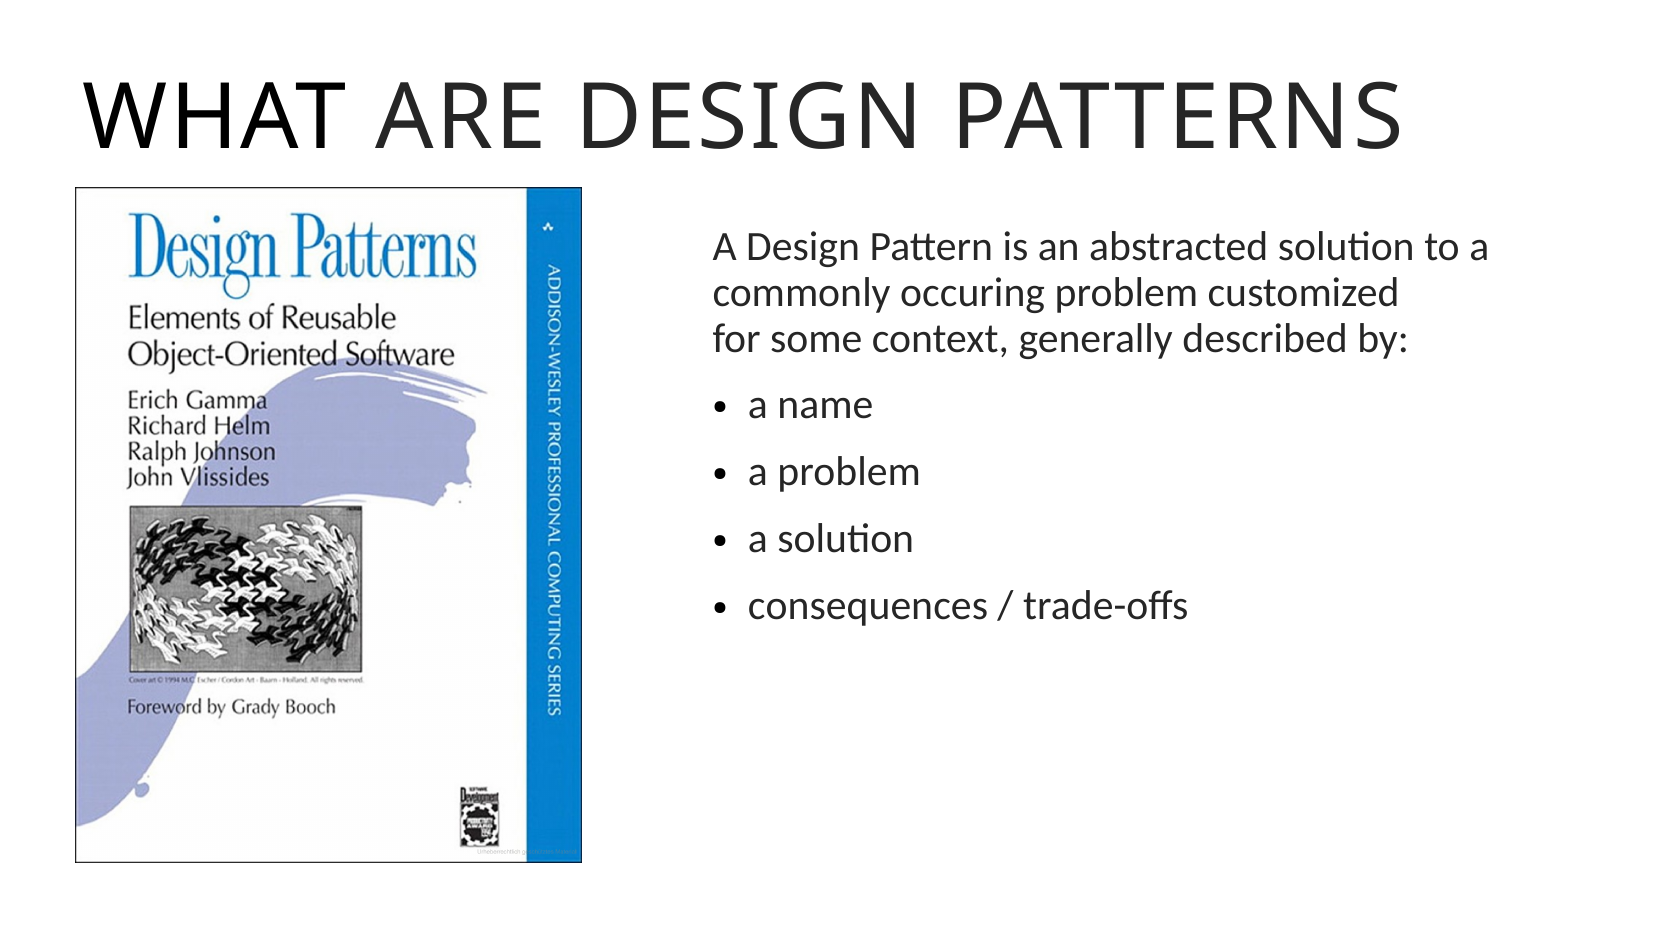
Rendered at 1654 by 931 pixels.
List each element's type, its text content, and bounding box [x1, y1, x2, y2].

picture [75, 187, 582, 863]
title What ARE DESIGN PATTERNS [82, 37, 1571, 193]
subtitle A Design Pattern is an abstracted solution to a commonly occuring problem customized for some context, generally described by: a name a problem a solution consequences / trade-offs [712, 225, 1601, 765]
